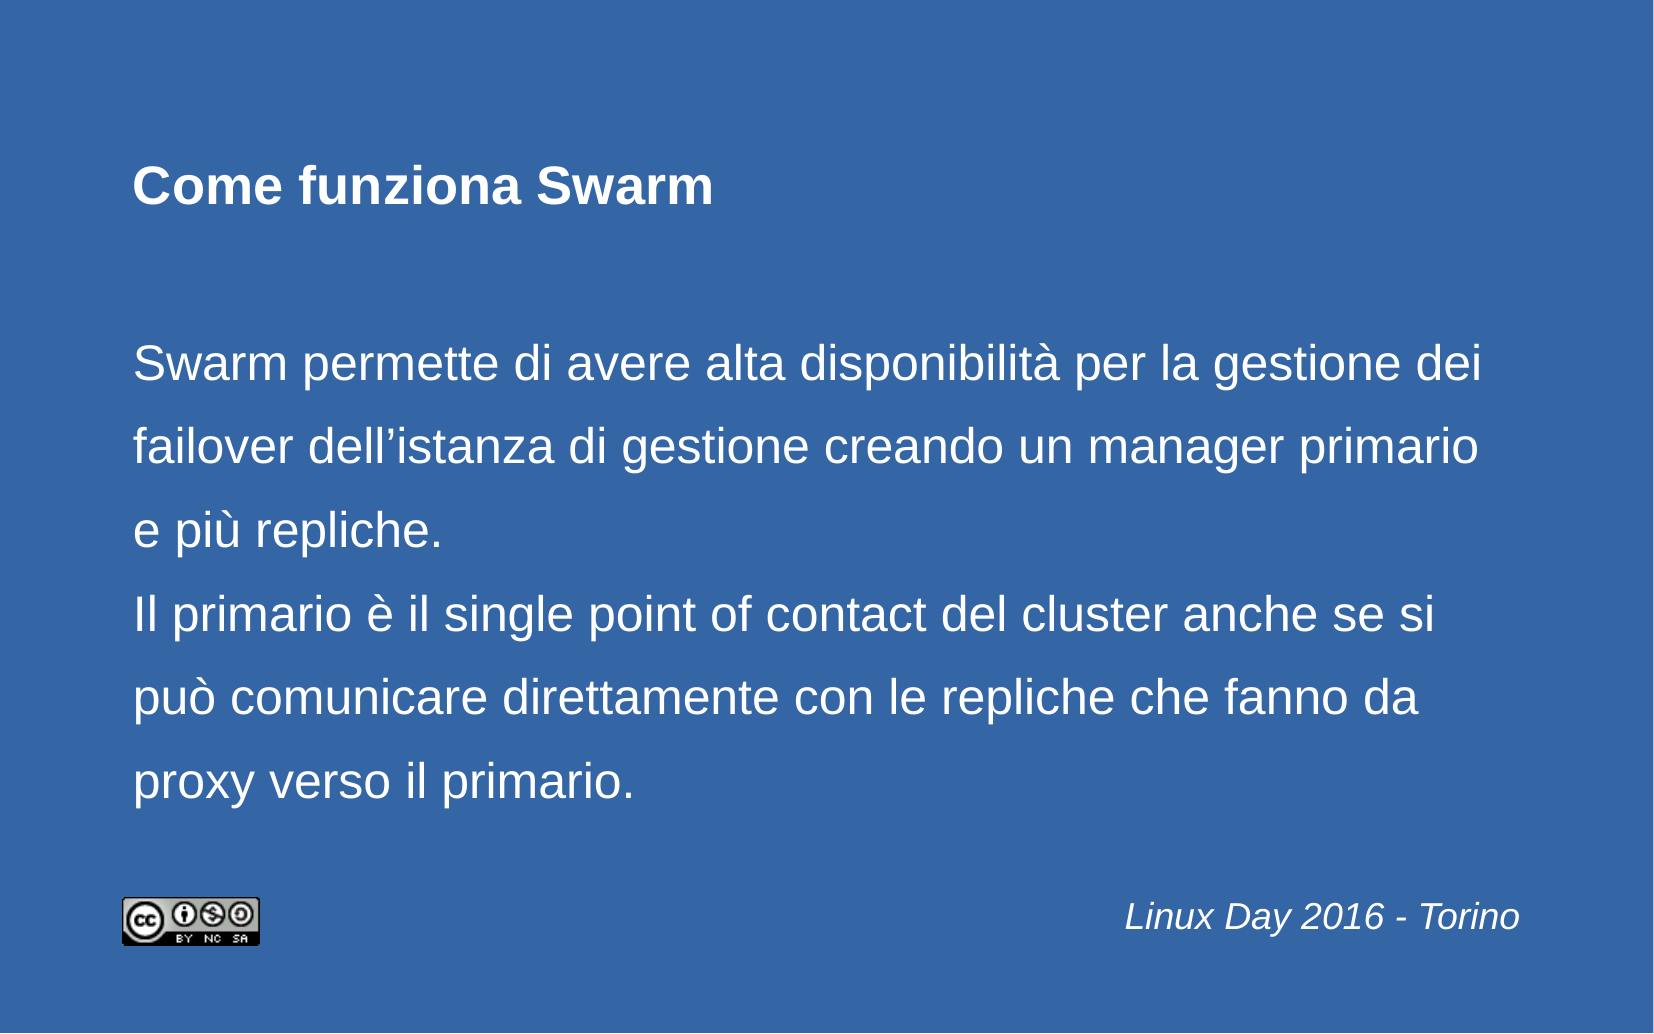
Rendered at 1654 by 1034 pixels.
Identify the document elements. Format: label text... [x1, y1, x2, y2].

picture [122, 897, 260, 946]
text_box Linux Day 2016 - Torino [1109, 887, 1536, 1034]
text_box Come funziona Swarm Swarm permette di avere alta disponibilità per la gestione dei failover dell’istanza di gestione creando un manager primario e più repliche. Il primario è il single point of contact del cluster anche se si può comunicare direttamente con le repliche che fanno da proxy verso il primario. [118, 118, 1536, 961]
